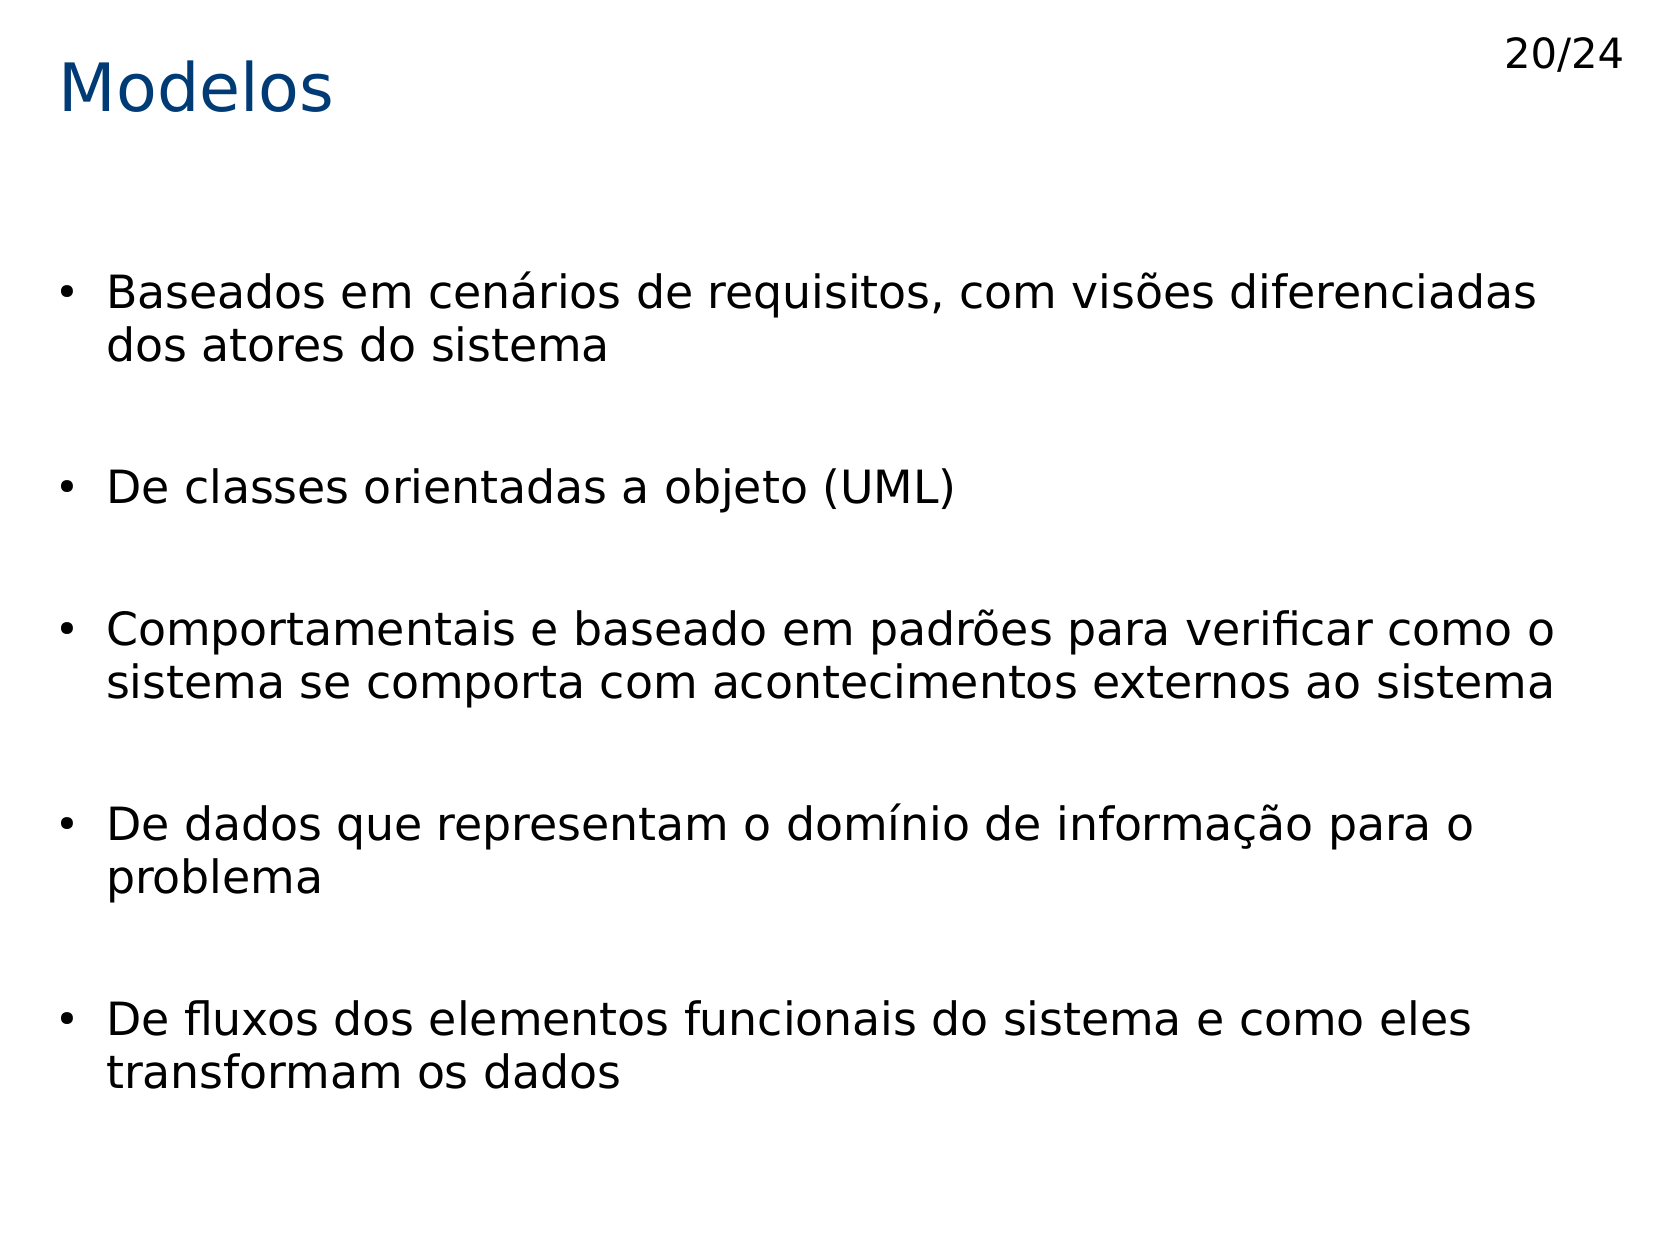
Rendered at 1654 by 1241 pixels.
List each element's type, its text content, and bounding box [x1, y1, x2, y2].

title Modelos [59, 29, 1506, 148]
list Baseados em cenários de requisitos, com visões diferenciadas dos atores do sistema De classes orientadas a objeto (UML) Comportamentais e baseado em padrões para verificar como o sistema se comporta com acontecimentos externos ao sistema De dados que representam o domínio de informação para o problema De fluxos dos elementos funcionais do sistema e como eles transformam os dados [59, 265, 1625, 1211]
